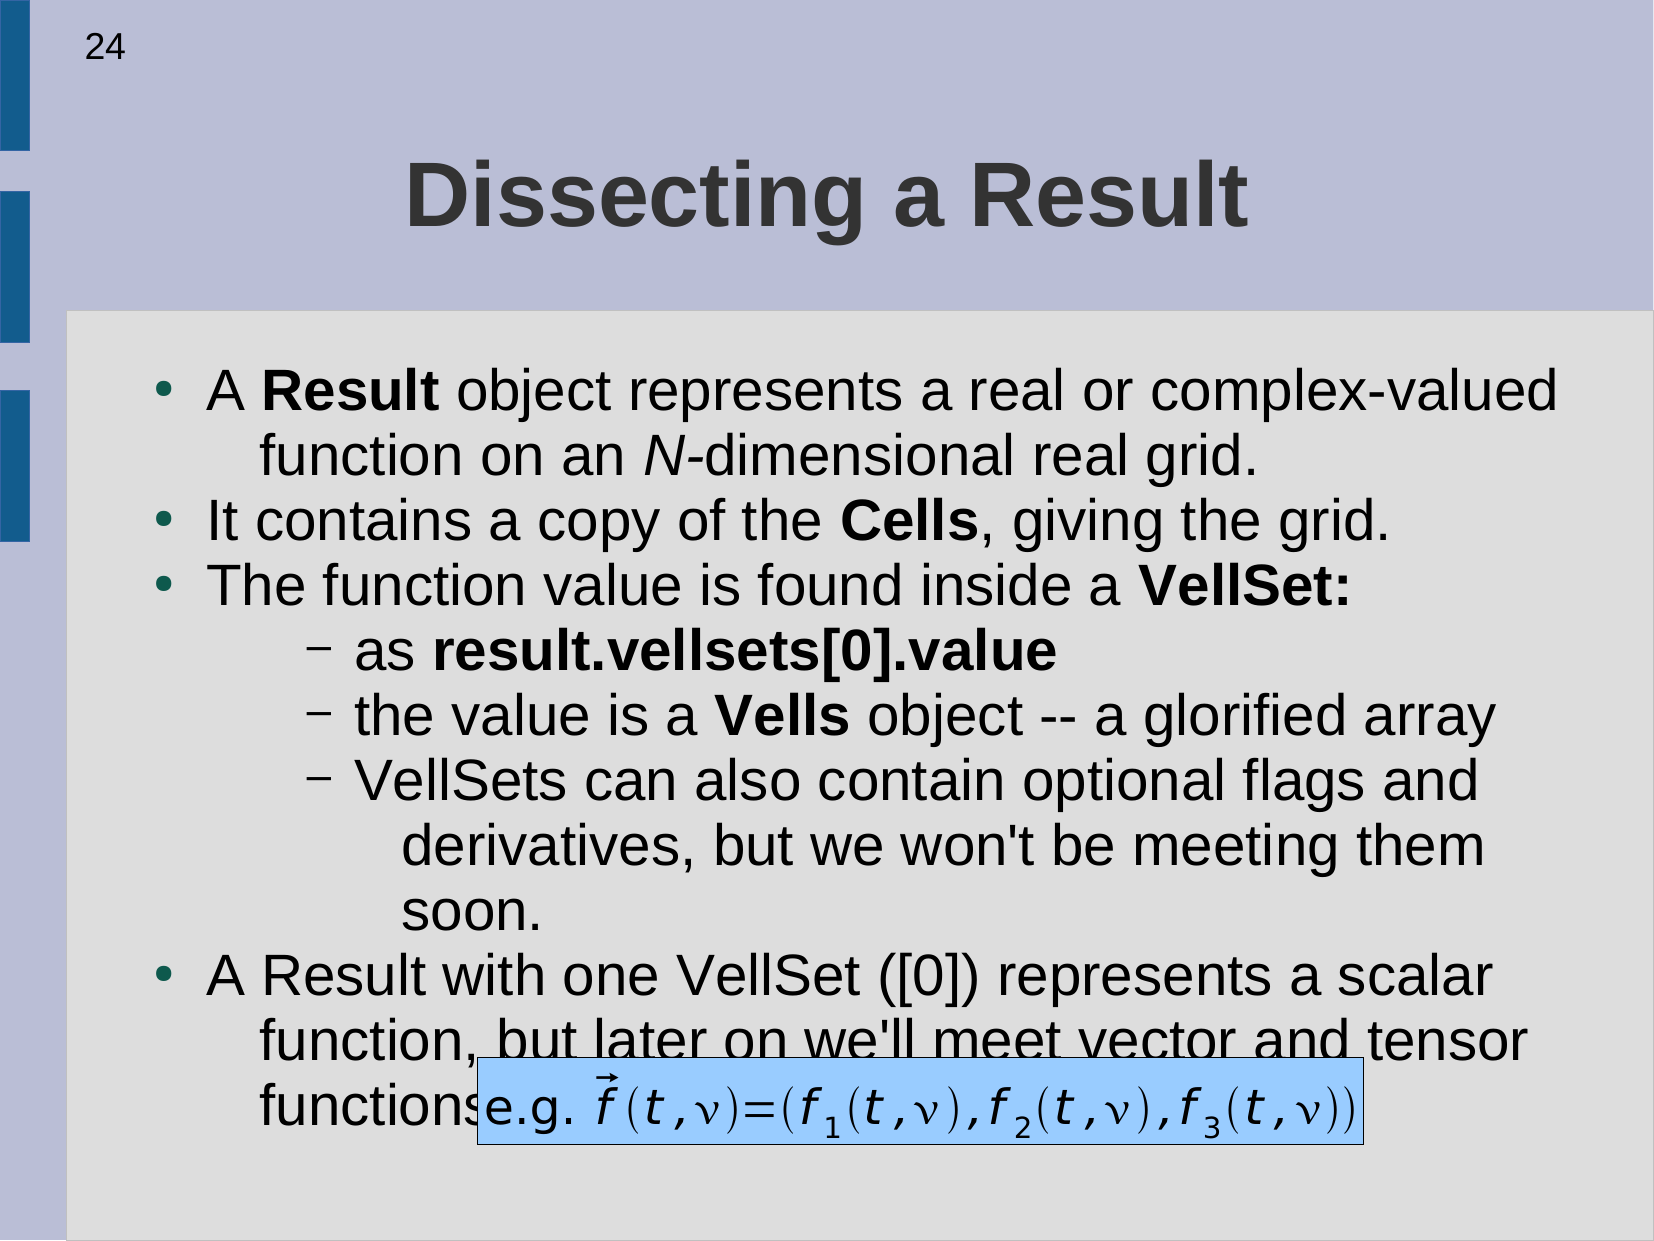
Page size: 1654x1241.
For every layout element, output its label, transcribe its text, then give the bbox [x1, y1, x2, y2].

list A Result object represents a real or complex-valued function on an N-dimensional real grid. It contains a copy of the Cells, giving the grid. The function value is found inside a VellSet: as result.vellsets[0].value the value is a Vells object -- a glorified array VellSets can also contain optional flags and derivatives, but we won't be meeting them soon. A Result with one VellSet ([0]) represents a scalar function, but later on we'll meet vector and tensor functions. [117, 357, 1600, 1074]
text_box <number> [69, 18, 271, 92]
chart [477, 1057, 1364, 1145]
title Dissecting a Result [121, 91, 1534, 299]
